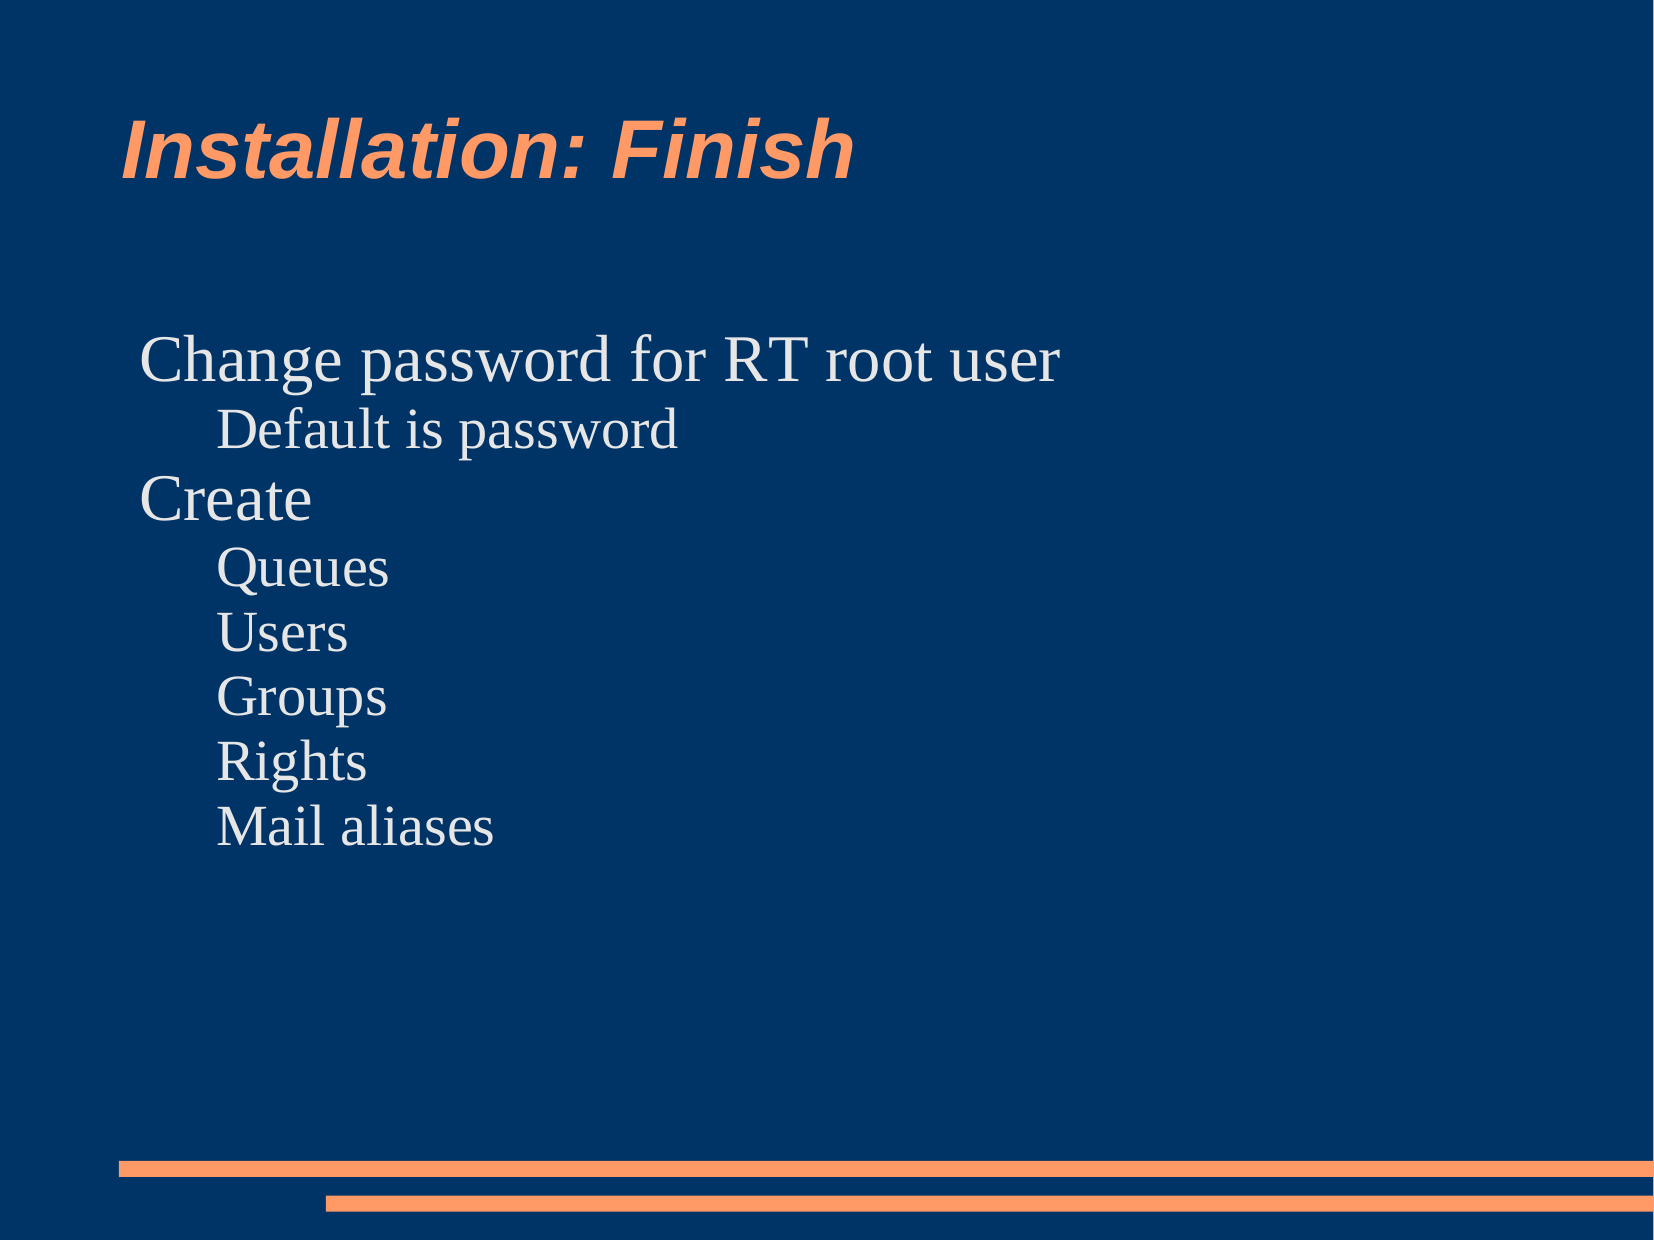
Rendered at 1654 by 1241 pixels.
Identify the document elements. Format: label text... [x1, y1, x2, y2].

list Change password for RT root user Default is password Create Queues Users Groups Rights Mail aliases [121, 322, 1561, 1118]
title Installation: Finish [121, 46, 1534, 254]
